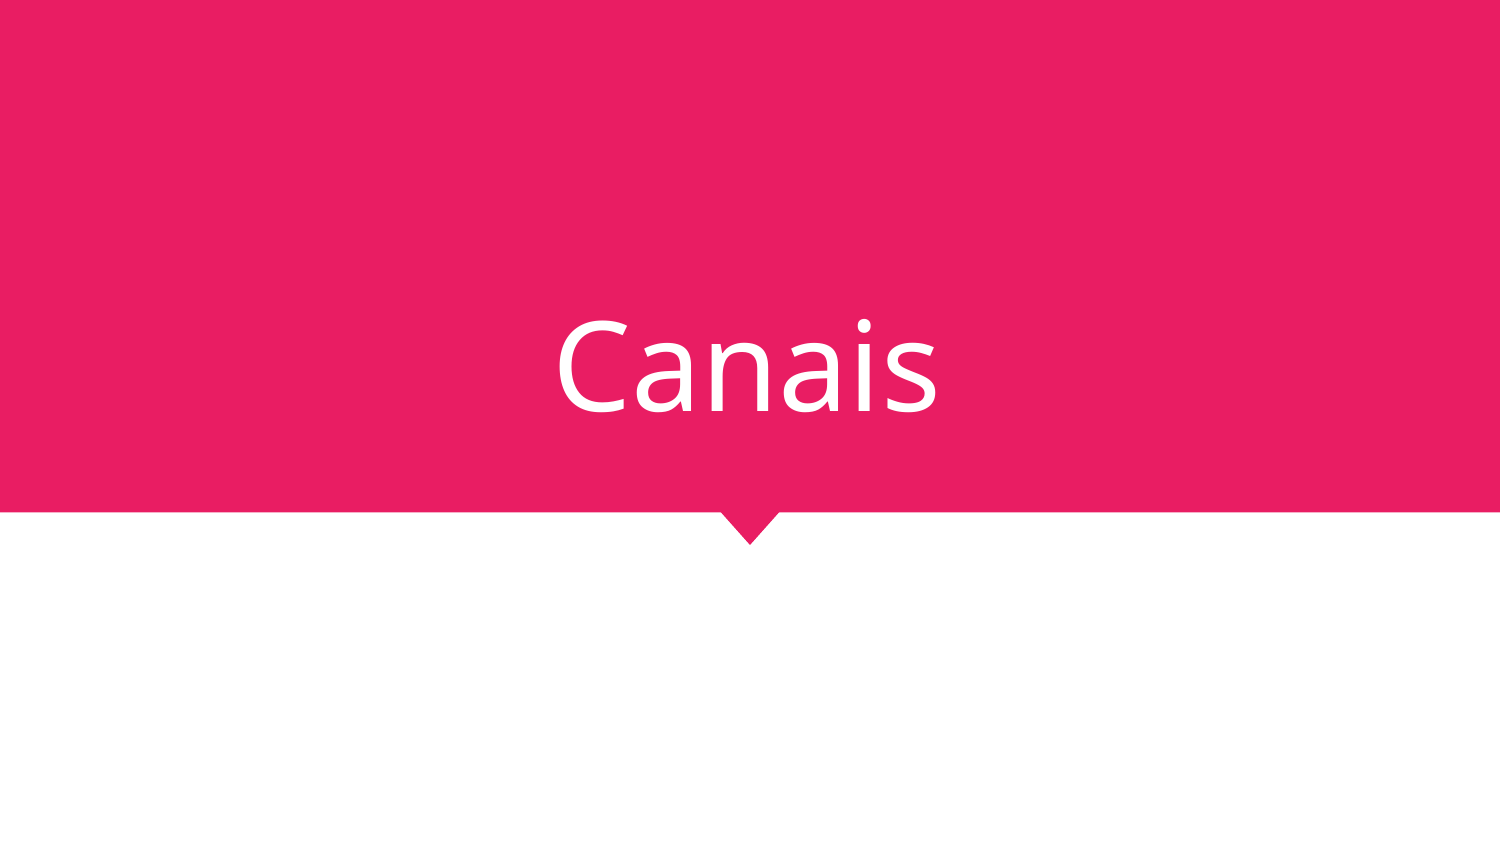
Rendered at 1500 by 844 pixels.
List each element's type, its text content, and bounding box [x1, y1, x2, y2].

title Canais [67, 105, 1427, 452]
